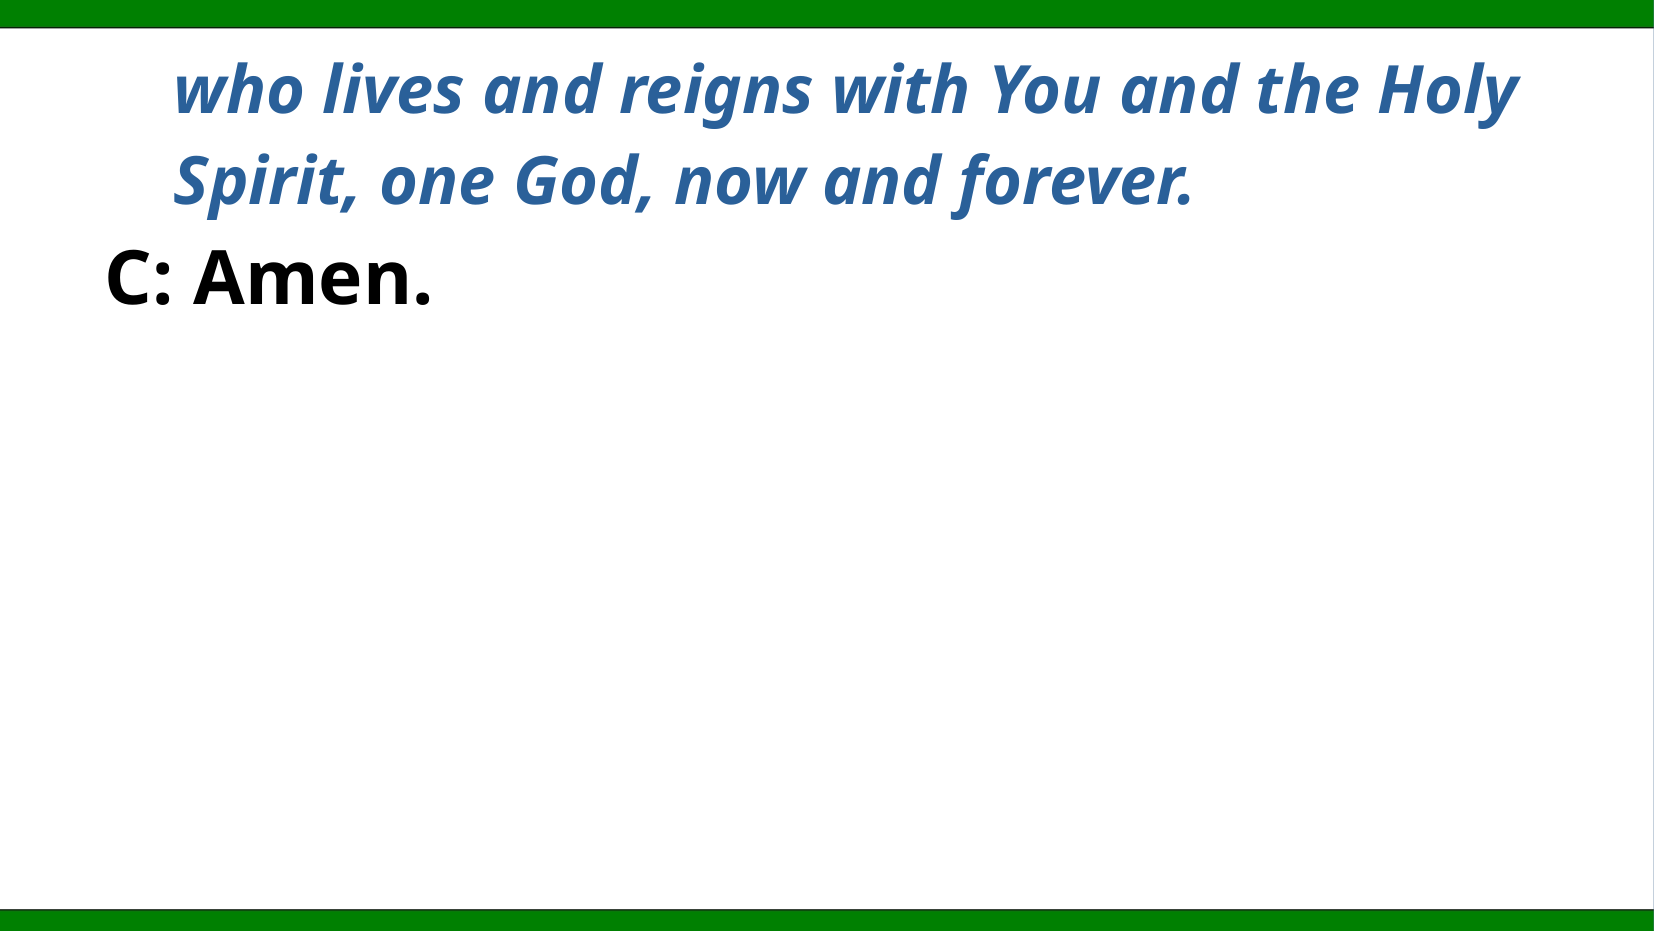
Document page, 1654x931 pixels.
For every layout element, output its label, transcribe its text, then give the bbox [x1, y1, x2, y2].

text_box who lives and reigns with You and the Holy Spirit, one God, now and forever. C: Amen. [90, 35, 1561, 328]
picture [0, 0, 1654, 931]
